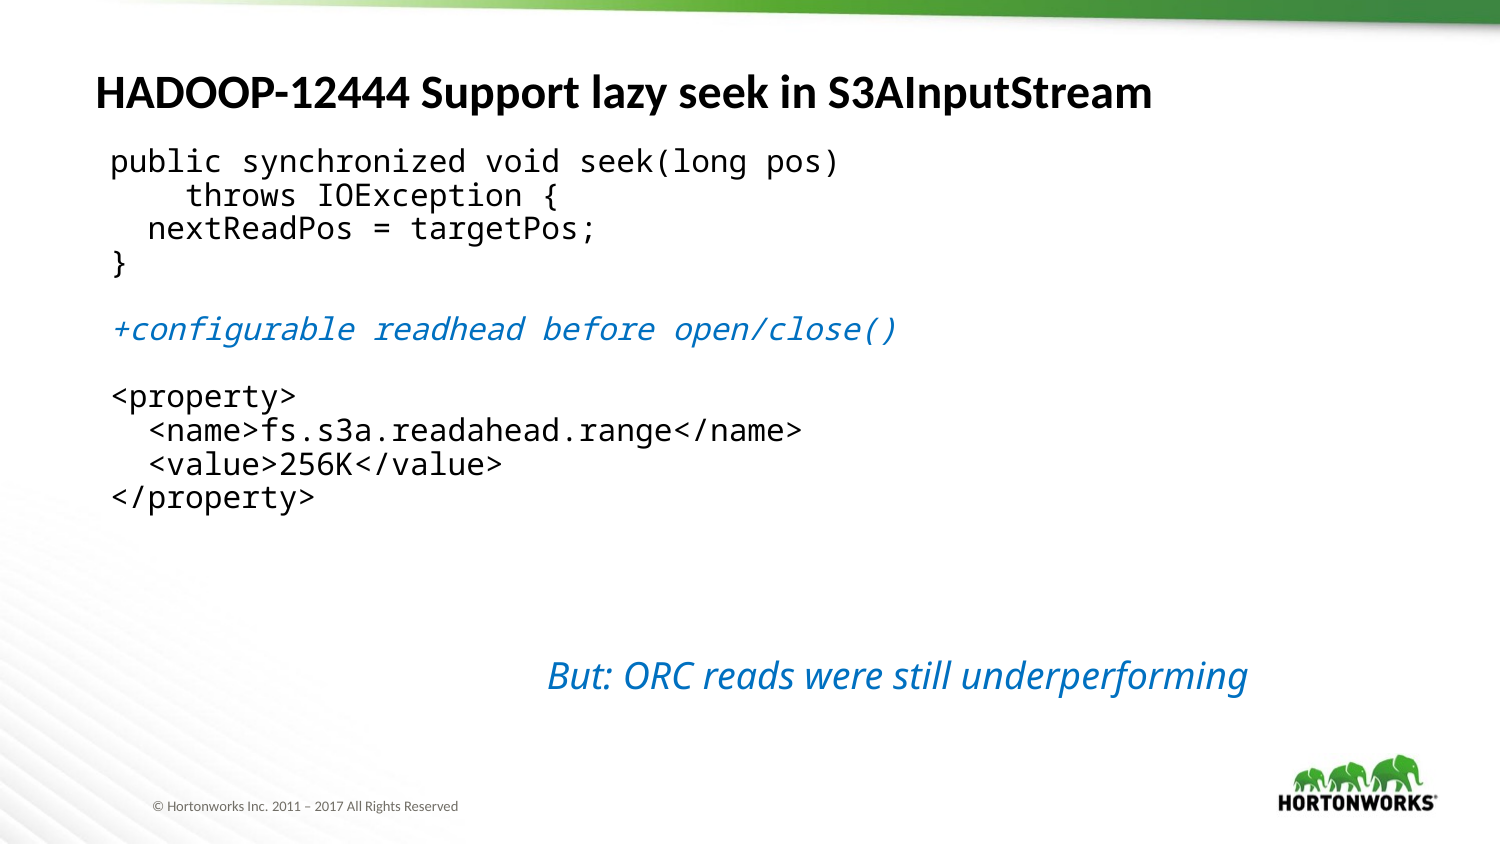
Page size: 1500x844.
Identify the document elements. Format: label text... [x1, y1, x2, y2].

list public synchronized void seek(long pos) throws IOException { nextReadPos = targetPos; } +configurable readhead before open/close() <property> <name>fs.s3a.readahead.range</name> <value>256K</value> </property> [86, 136, 1437, 741]
text_box But: ORC reads were still underperforming [293, 644, 1265, 724]
picture [0, 0, 1500, 844]
title HADOOP-12444 Support lazy seek in S3AInputStream [86, 69, 1437, 119]
